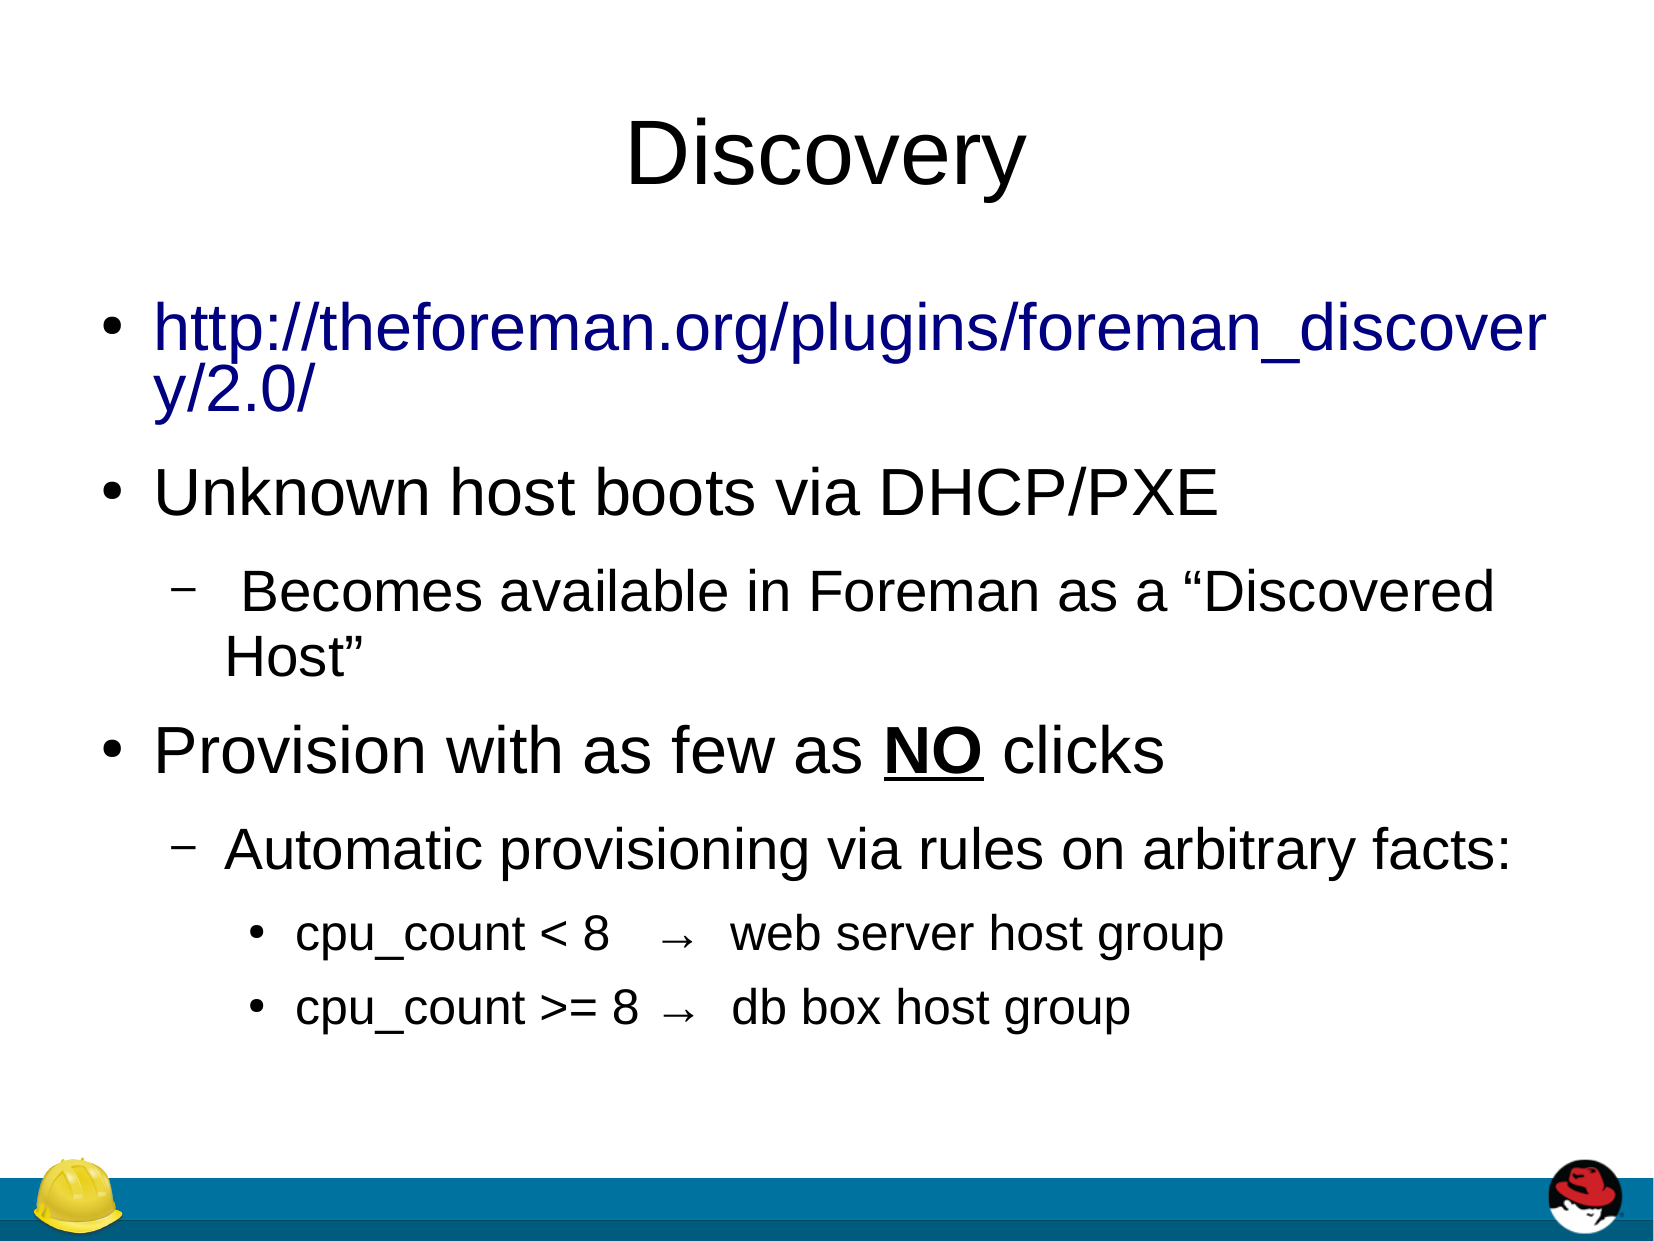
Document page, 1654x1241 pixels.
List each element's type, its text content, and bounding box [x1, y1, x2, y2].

picture [1547, 1157, 1630, 1233]
picture [23, 1145, 130, 1235]
title Discovery [82, 49, 1571, 257]
list http://theforeman.org/plugins/foreman_discovery/2.0/ Unknown host boots via DHCP/PXE Becomes available in Foreman as a “Discovered Host” Provision with as few as NO clicks Automatic provisioning via rules on arbitrary facts: cpu_count < 8 → web server host group cpu_count >= 8 → db box host group [82, 290, 1571, 1010]
